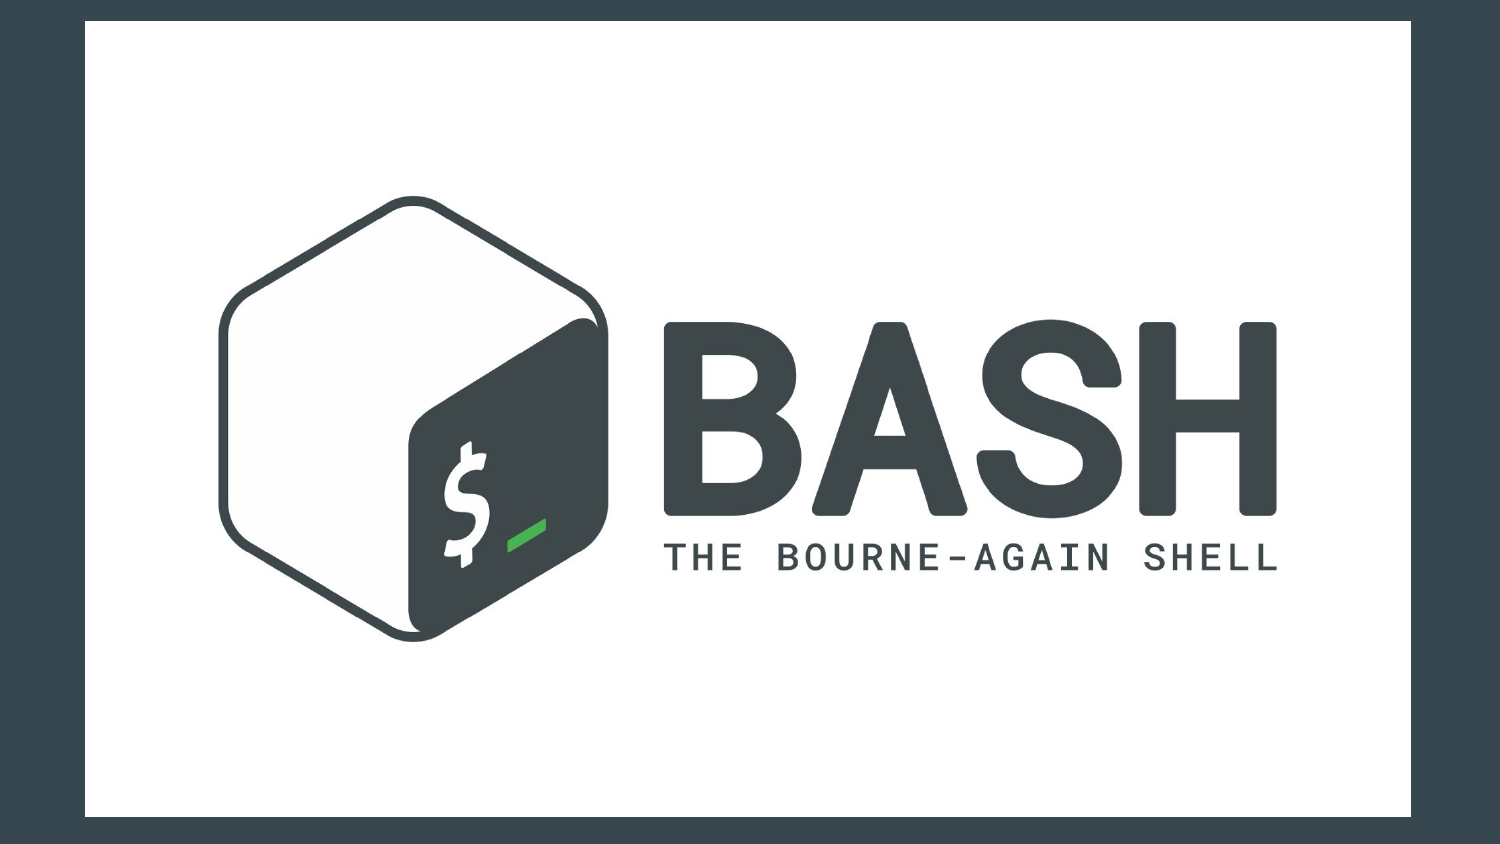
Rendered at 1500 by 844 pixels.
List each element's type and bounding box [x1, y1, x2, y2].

picture [85, 21, 1411, 817]
